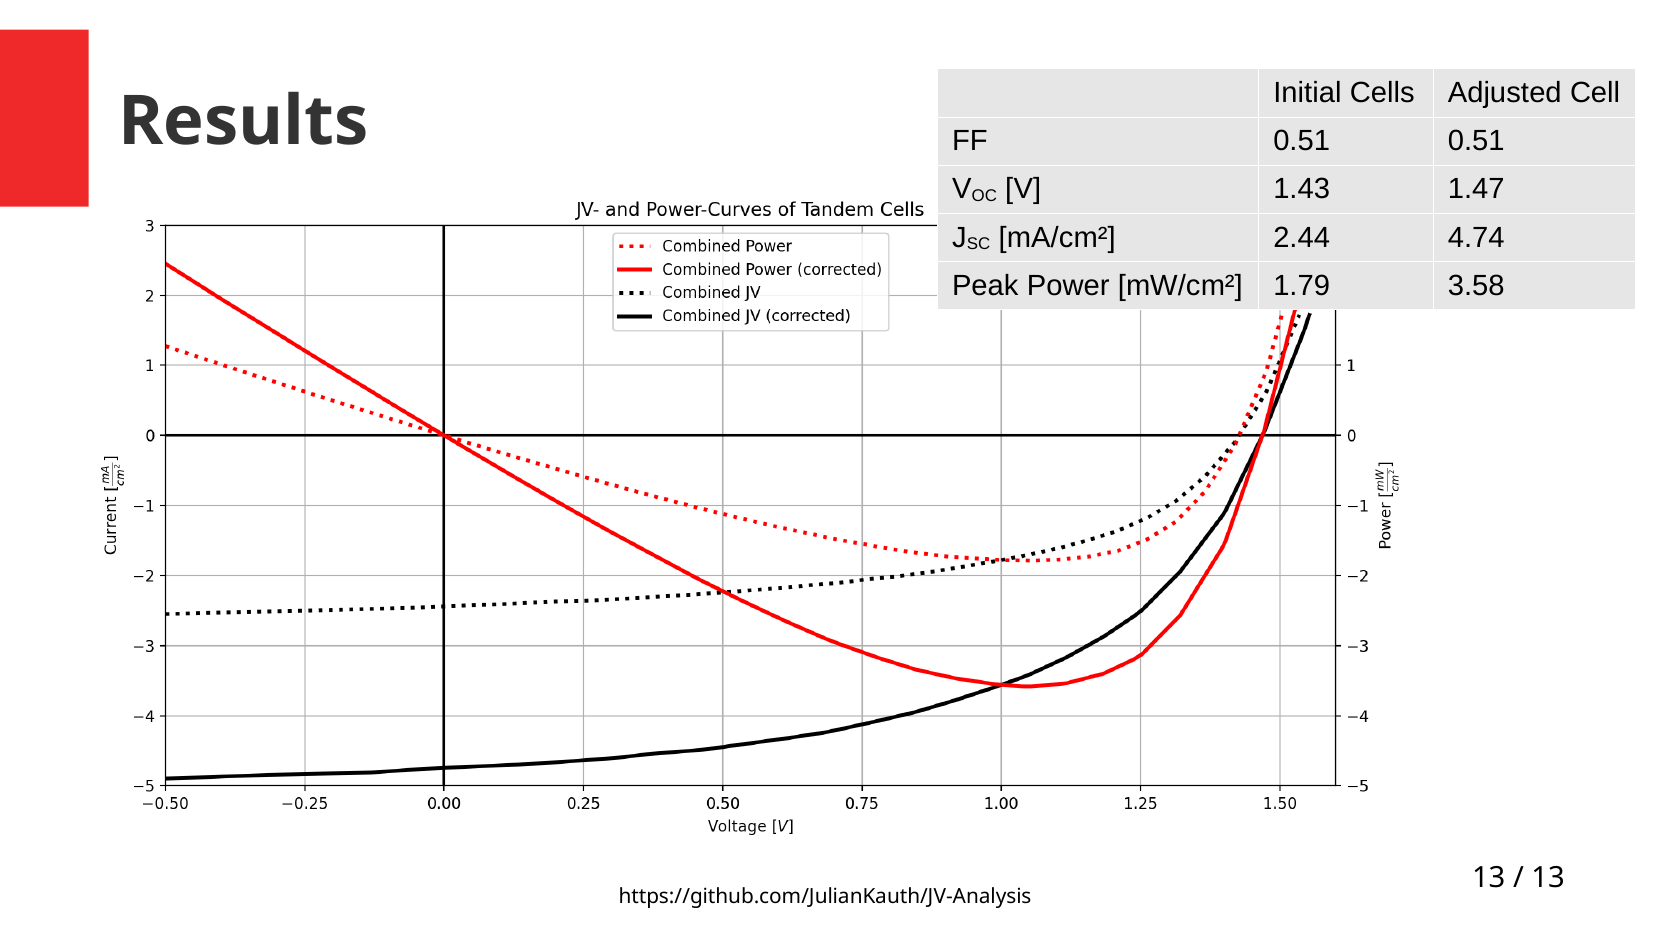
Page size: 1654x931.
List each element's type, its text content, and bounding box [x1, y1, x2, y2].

table_cell 4.74 [1434, 214, 1635, 261]
table_cell 0.51 [1259, 118, 1433, 165]
picture [89, 190, 1411, 847]
table_header Adjusted Cell [1434, 69, 1635, 117]
table_cell VOC [V] [938, 166, 1258, 213]
table_cell Peak Power [mW/cm²] [938, 262, 1258, 309]
table_cell FF [938, 118, 1258, 165]
table_cell 0.51 [1434, 118, 1635, 165]
table_cell 1.43 [1259, 166, 1433, 213]
table_cell 3.58 [1434, 262, 1635, 309]
table_cell 1.79 [1259, 262, 1433, 309]
table_cell 1.47 [1434, 166, 1635, 213]
title Results [118, 29, 1595, 207]
table_header [938, 69, 1258, 117]
table_cell 2.44 [1259, 214, 1433, 261]
table_header Initial Cells [1259, 69, 1433, 117]
table_cell JSC [mA/cm²] [938, 214, 1258, 261]
